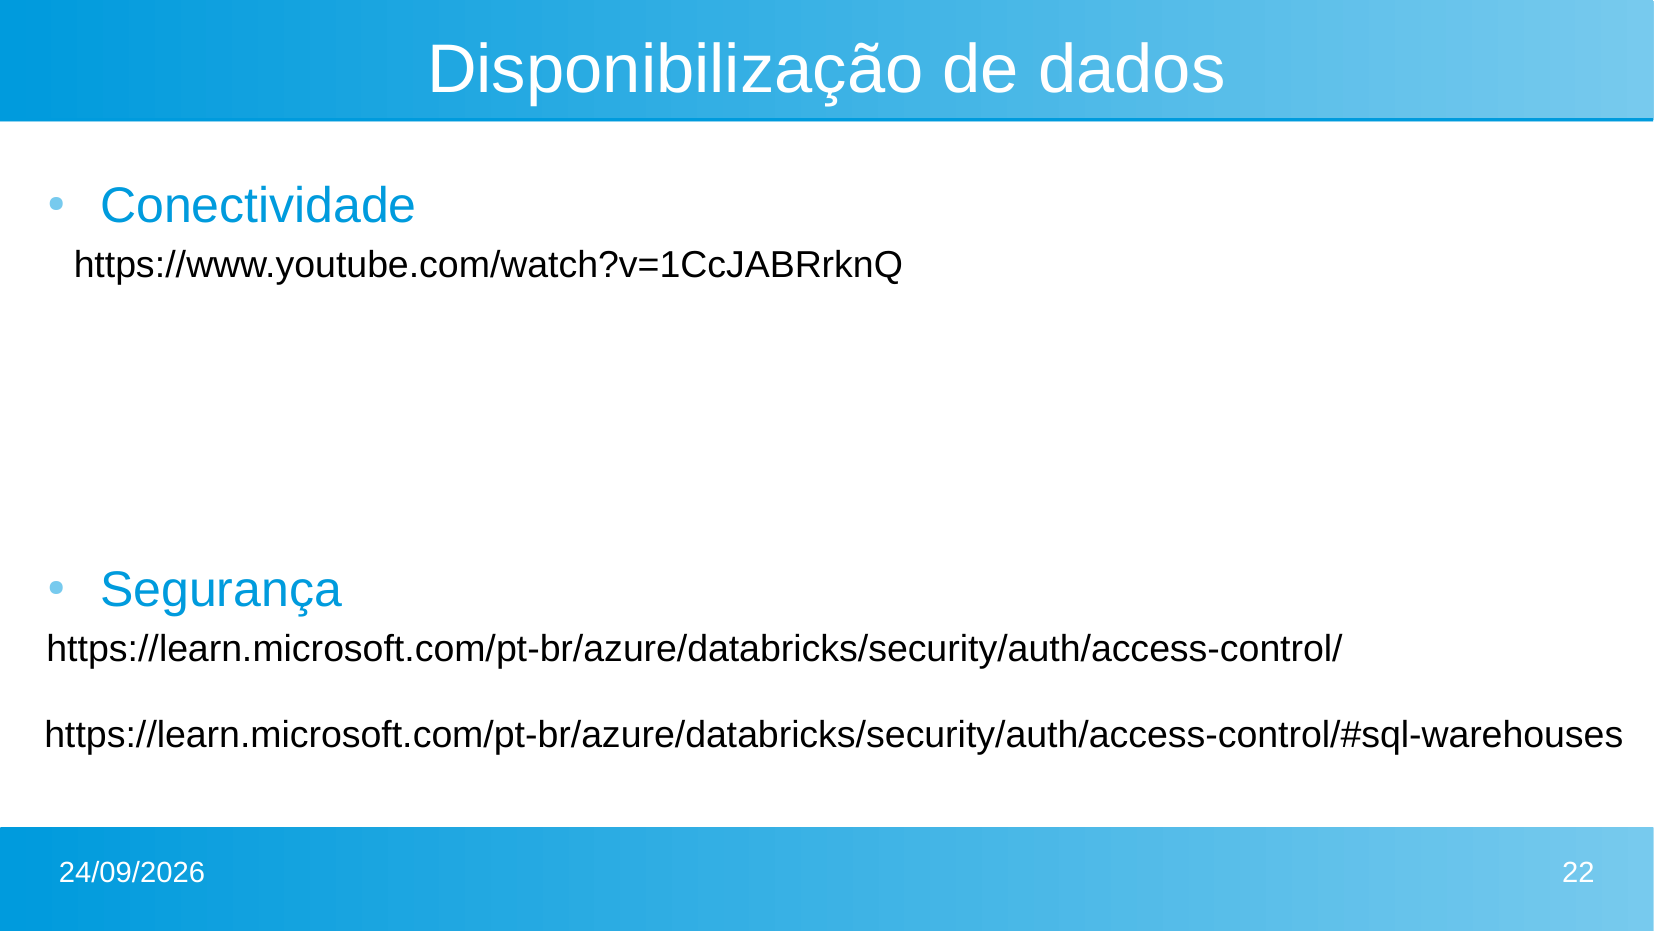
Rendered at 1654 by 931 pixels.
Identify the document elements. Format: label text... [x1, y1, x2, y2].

list Conectividade [29, 177, 1565, 355]
text_box https://learn.microsoft.com/pt-br/azure/databricks/security/auth/access-control/ [31, 620, 1359, 677]
list Segurança [29, 561, 1565, 706]
text_box https://www.youtube.com/watch?v=1CcJABRrknQ [59, 236, 919, 293]
title Disponibilização de dados [59, 29, 1595, 108]
text_box https://learn.microsoft.com/pt-br/azure/databricks/security/auth/access-control/#sql-warehouses [29, 706, 1639, 764]
